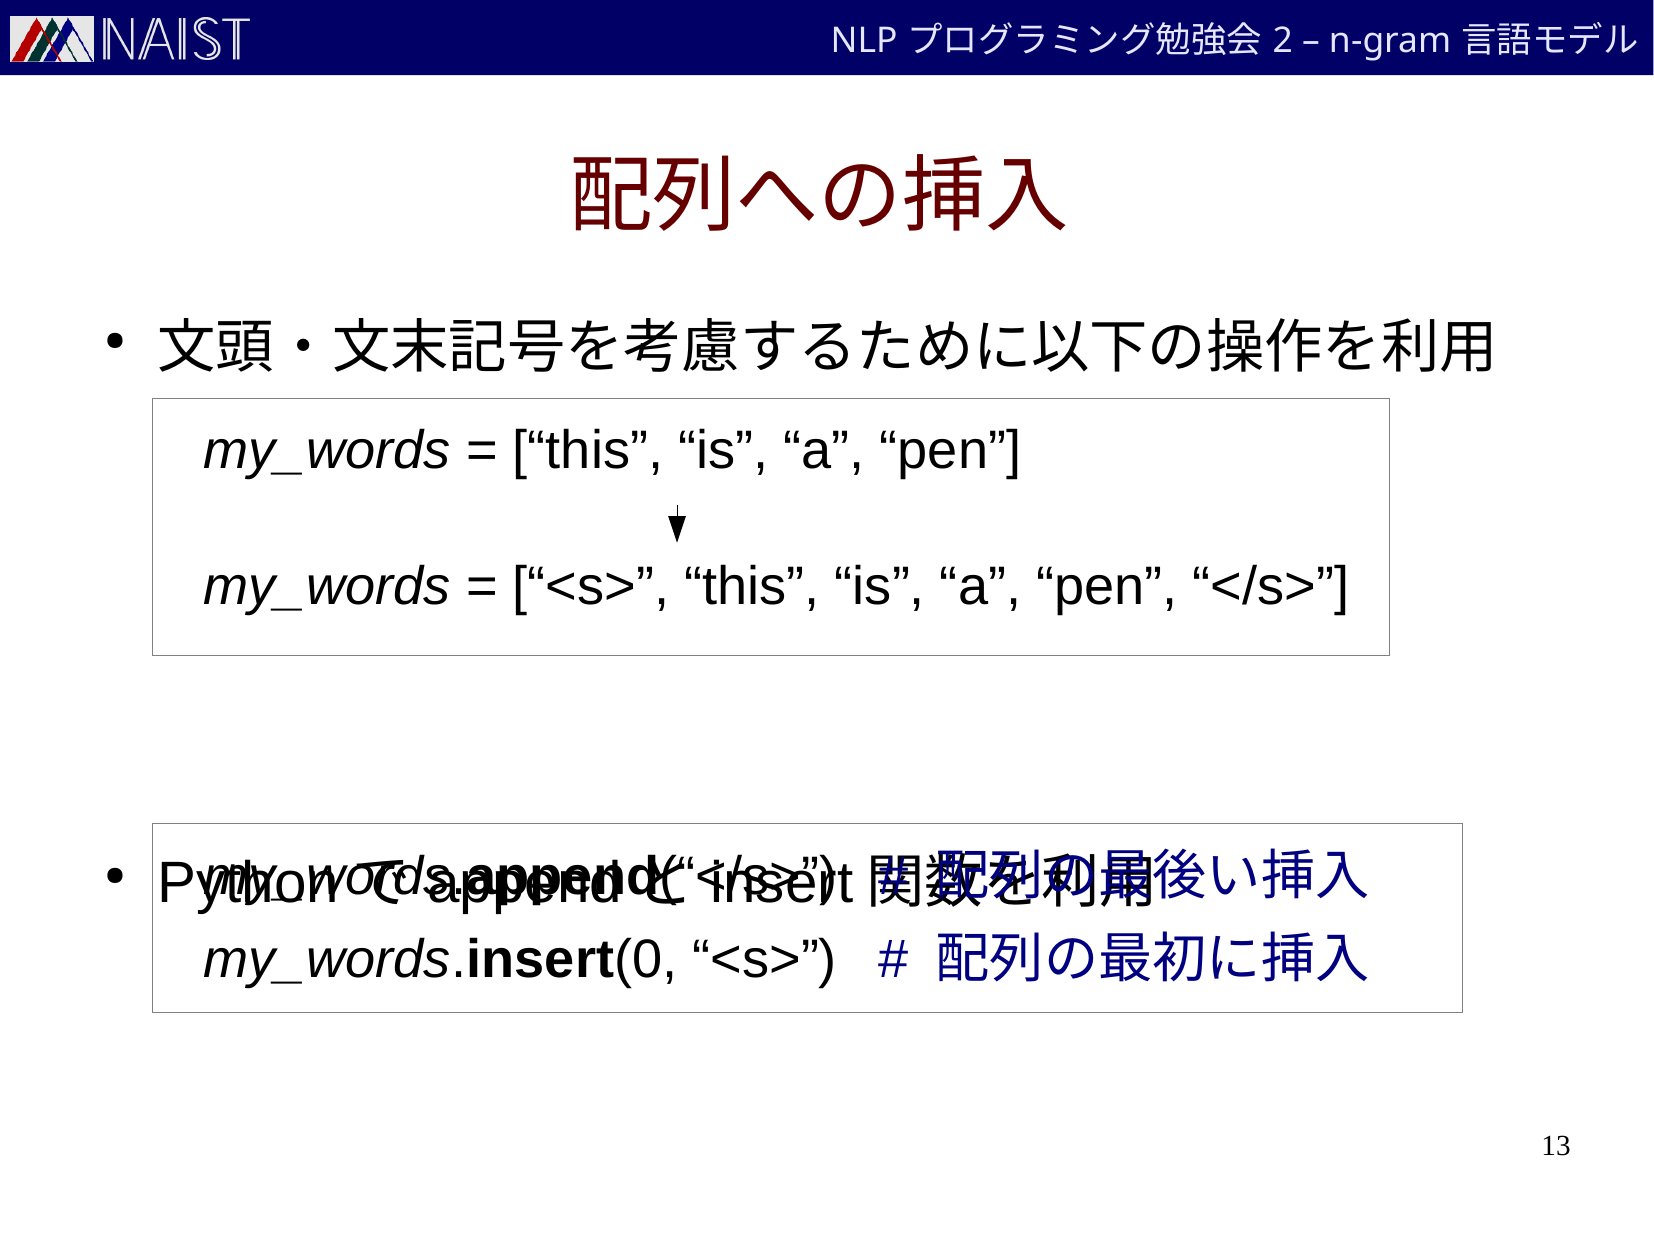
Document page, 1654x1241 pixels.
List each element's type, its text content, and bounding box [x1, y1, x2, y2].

title 配列への挿入 [75, 92, 1564, 285]
text_box my_words = [“<s>”, “this”, “is”, “a”, “pen”, “</s>”] [188, 547, 1366, 624]
list 文頭・文末記号を考慮するために以下の操作を利用 Pythonでappendとinsert関数を利用 [86, 300, 1576, 1119]
text_box my_words.insert(0, “<s>”) # 配列の最初に挿入 [188, 920, 1385, 998]
picture [102, 17, 251, 60]
picture [10, 16, 94, 62]
text_box my_words = [“this”, “is”, “a”, “pen”] [188, 412, 1037, 488]
text_box my_words.append(“</s>”) # 配列の最後い挿入 [188, 837, 1385, 916]
